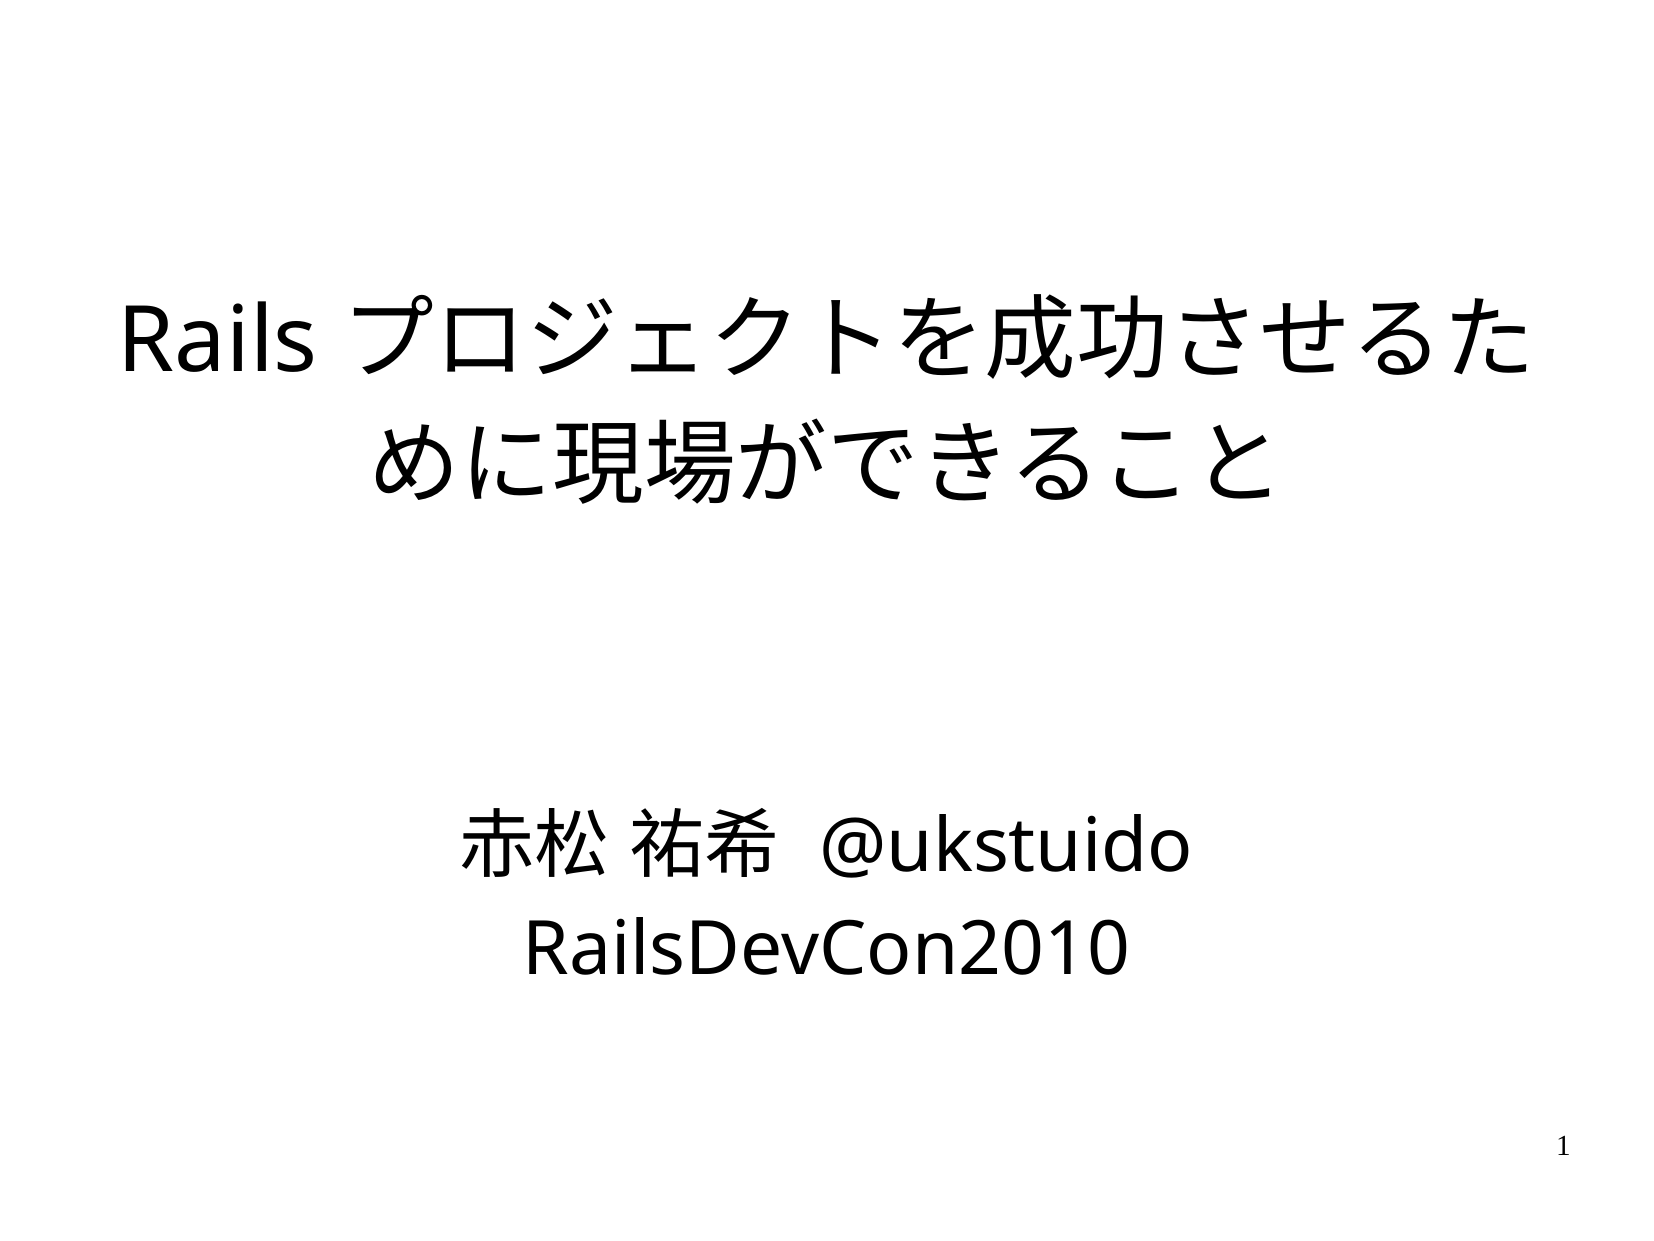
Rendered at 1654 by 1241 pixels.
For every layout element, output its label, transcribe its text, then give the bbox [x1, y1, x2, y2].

title Railsプロジェクトを成功させるために現場ができること [82, 294, 1571, 502]
subtitle 赤松 祐希 @ukstuido RailsDevCon2010 [82, 679, 1571, 1109]
